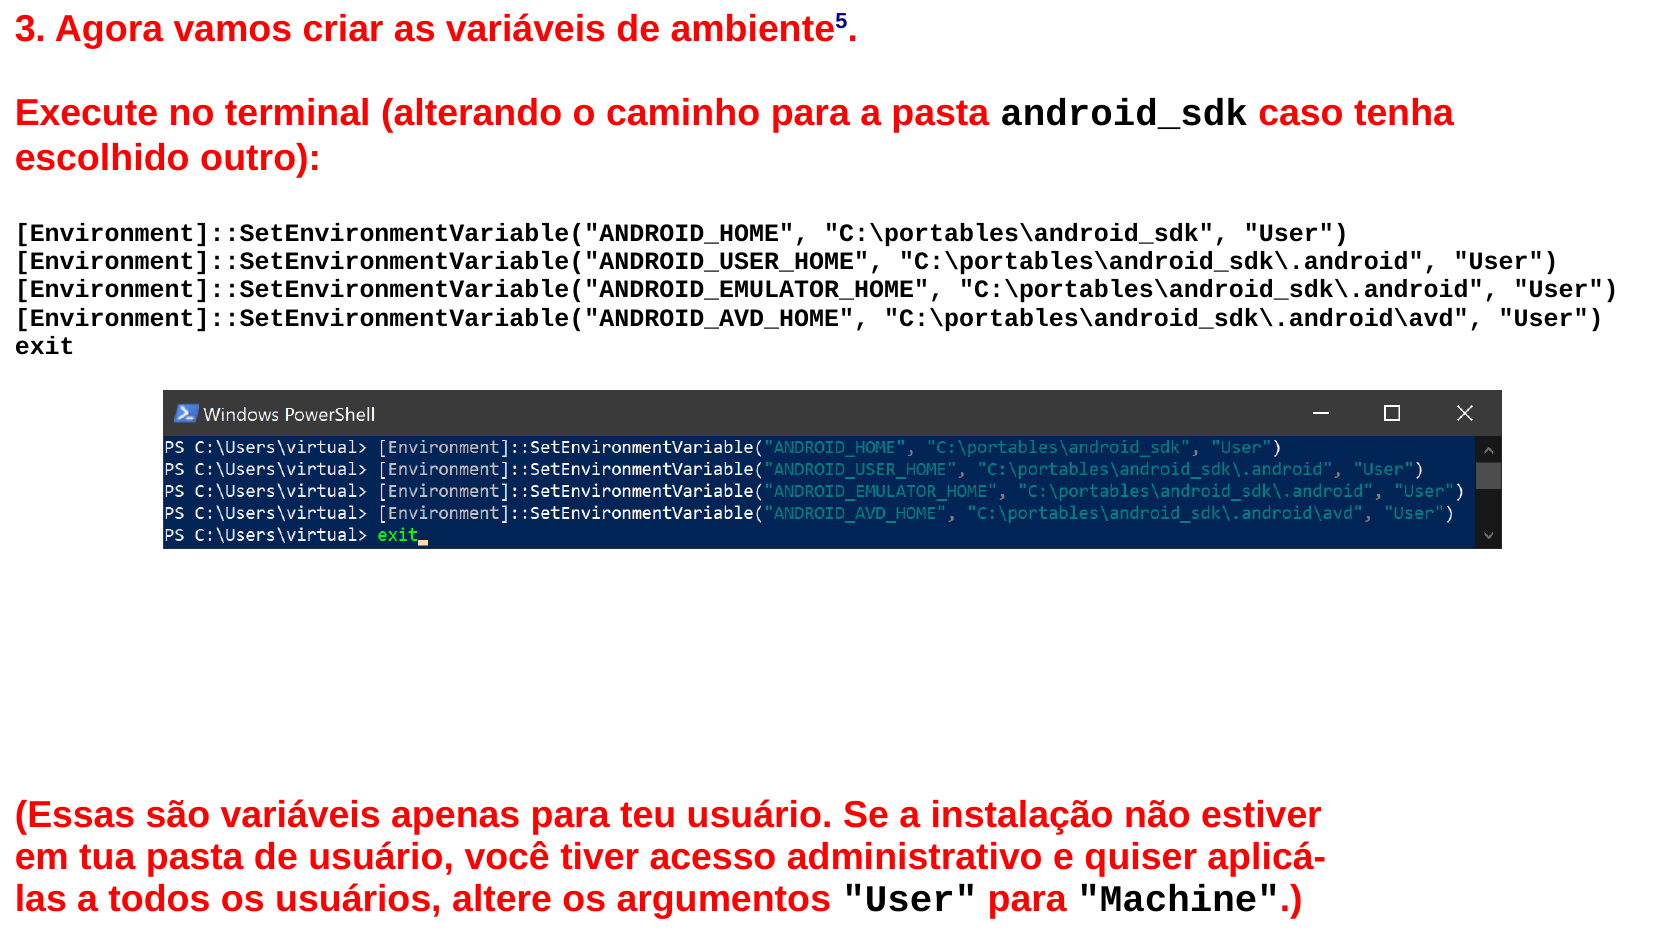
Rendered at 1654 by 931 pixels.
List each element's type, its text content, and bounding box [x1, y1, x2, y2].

text_box 3. Agora vamos criar as variáveis de ambiente5. Execute no terminal (alterando o caminho para a pasta android_sdk caso tenha escolhido outro): [Environment]::SetEnvironmentVariable("ANDROID_HOME", "C:\portables\android_sdk", "User") [Environment]::SetEnvironmentVariable("ANDROID_USER_HOME", "C:\portables\android_sdk\.android", "User") [Environment]::SetEnvironmentVariable("ANDROID_EMULATOR_HOME", "C:\portables\android_sdk\.android", "User") [Environment]::SetEnvironmentVariable("ANDROID_AVD_HOME", "C:\portables\android_sdk\.android\avd", "User") exit [0, 0, 1654, 442]
text_box (Essas são variáveis ​​apenas para teu usuário. Se a instalação não estiver em tua pasta de usuário, você tiver acesso administrativo e quiser aplicá-las a todos os usuários, altere os argumentos "User" para "Machine".) [0, 786, 1359, 931]
picture [163, 390, 1502, 549]
